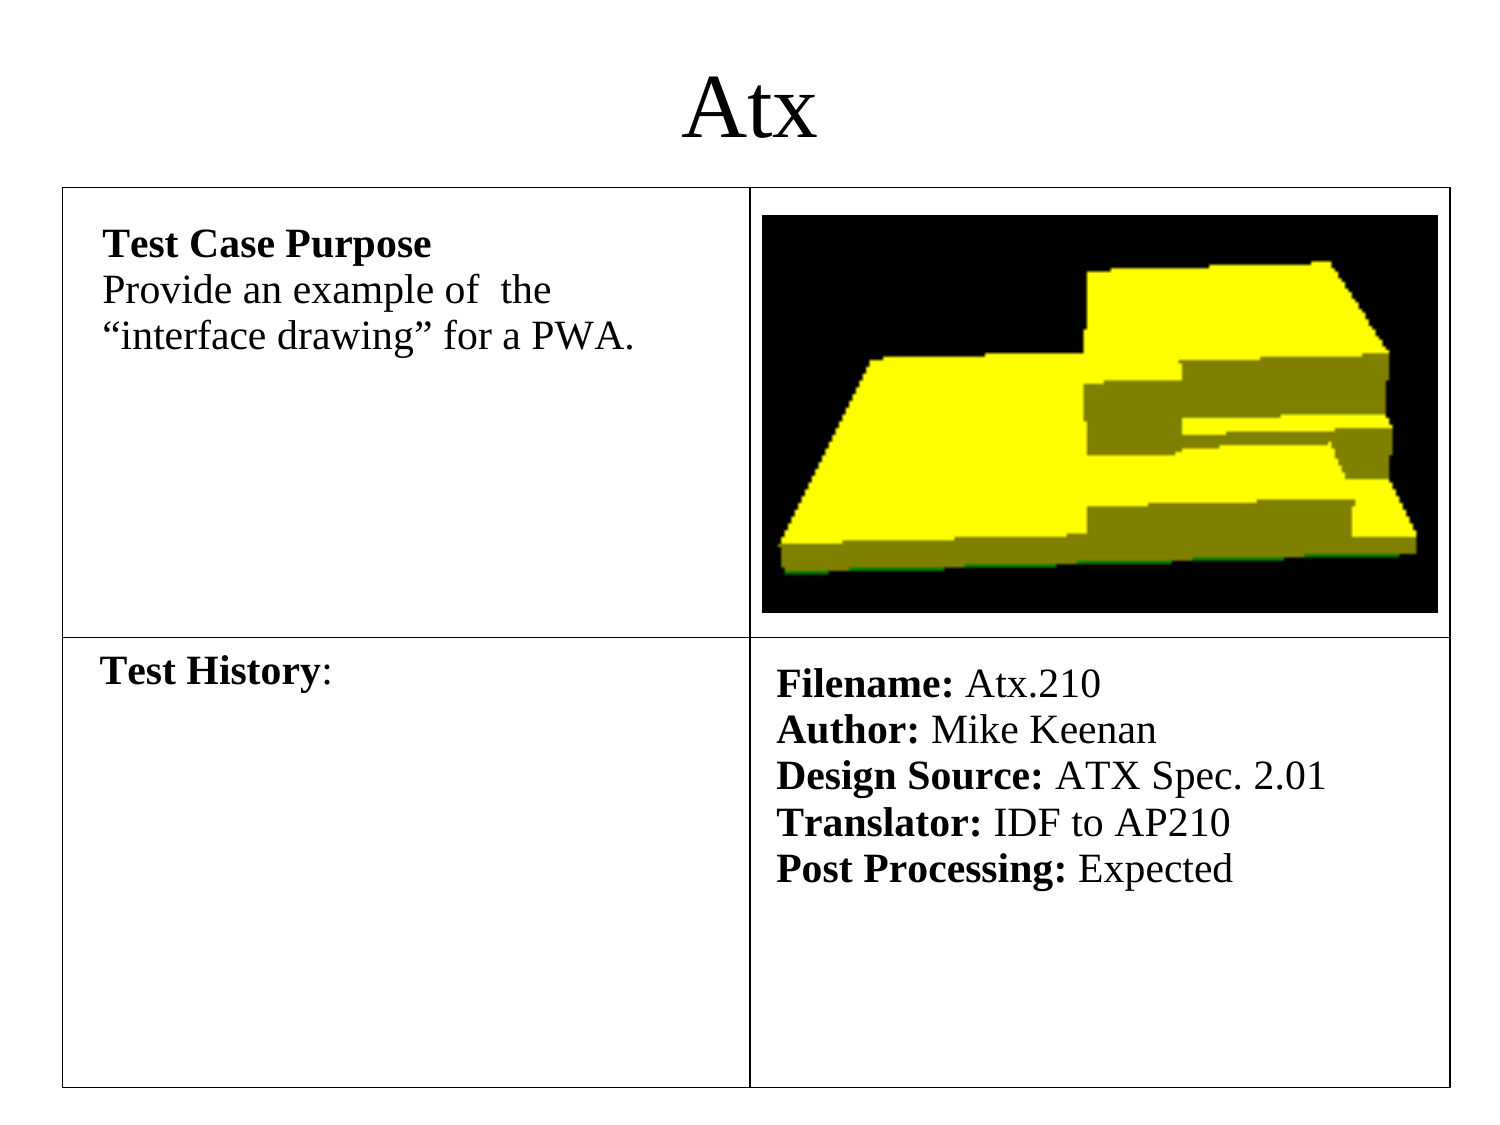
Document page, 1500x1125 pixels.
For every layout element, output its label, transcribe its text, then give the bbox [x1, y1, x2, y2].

chart [762, 215, 1438, 613]
text_box Filename: Atx.210 Author: Mike Keenan Design Source: ATX Spec. 2.01 Translator: IDF to AP210 Post Processing: Expected [761, 652, 1343, 1010]
text_box Test History: [84, 639, 348, 702]
text_box Test Case Purpose Provide an example of the “interface drawing” for a PWA. [87, 212, 676, 439]
title Atx [112, 12, 1388, 201]
